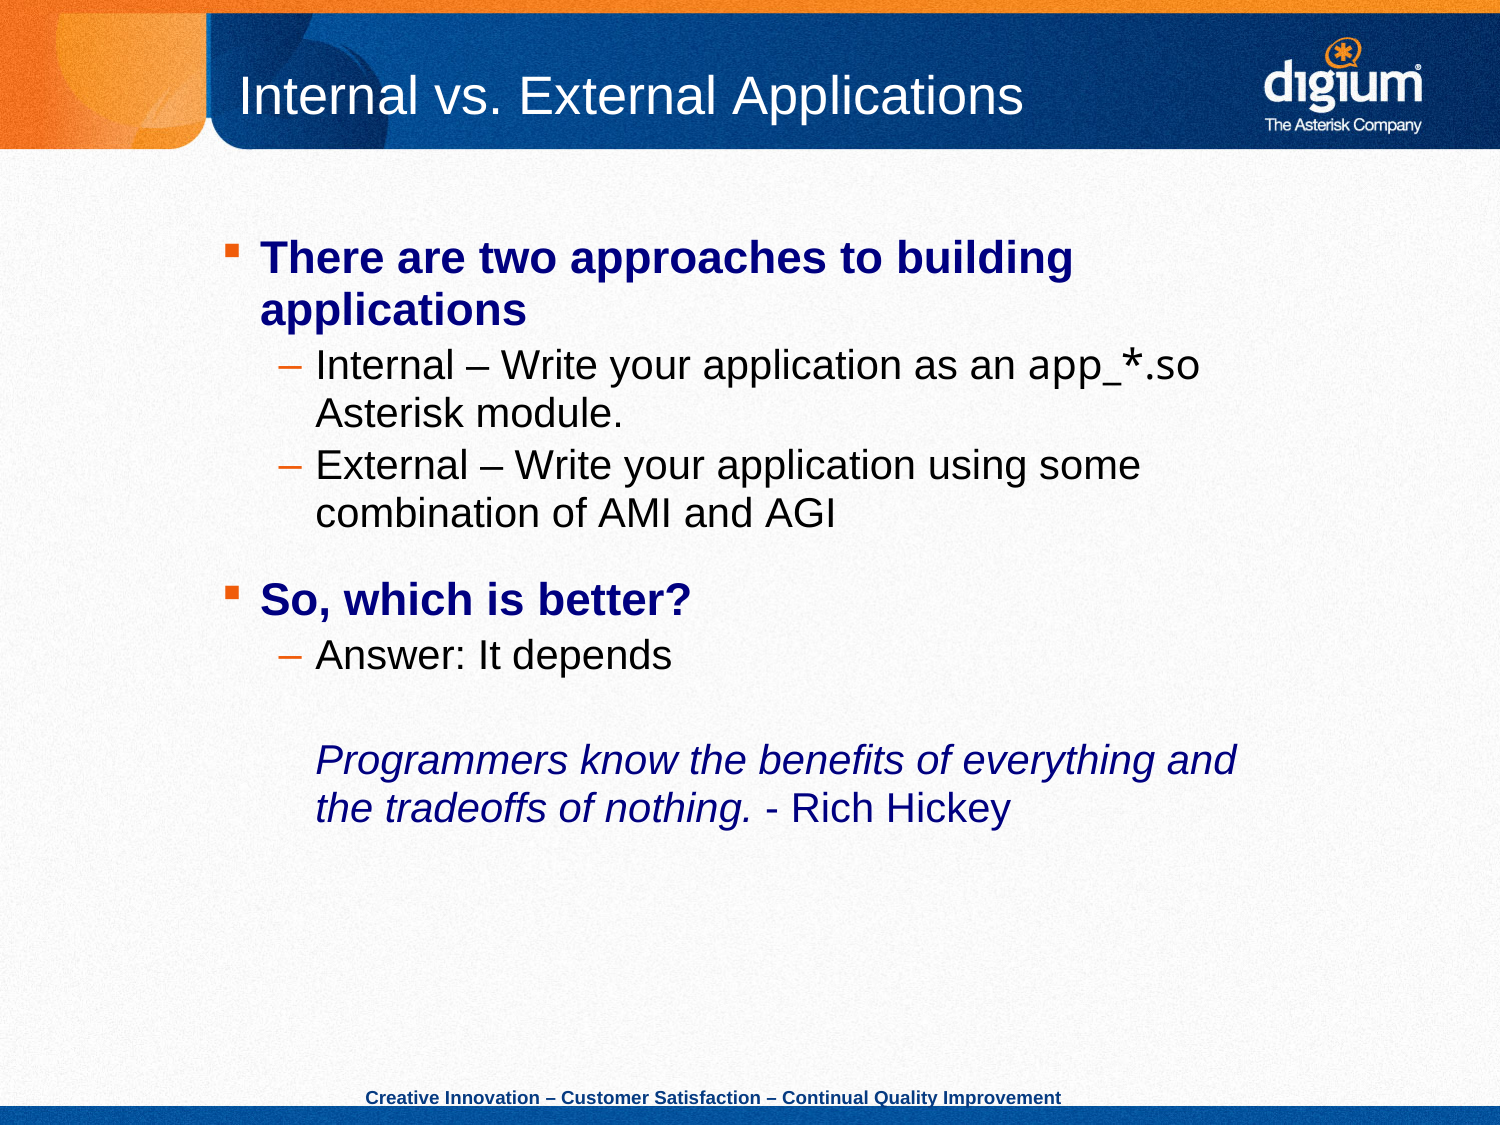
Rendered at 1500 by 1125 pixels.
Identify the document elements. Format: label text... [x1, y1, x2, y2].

title Internal vs. External Applications [238, 27, 1243, 127]
list There are two approaches to building applications Internal – Write your application as an app_*.so Asterisk module. External – Write your application using some combination of AMI and AGI So, which is better? Answer: It depends Programmers know the benefits of everything and the tradeoffs of nothing. - Rich Hickey [206, 224, 1301, 967]
picture [0, 0, 1500, 1125]
